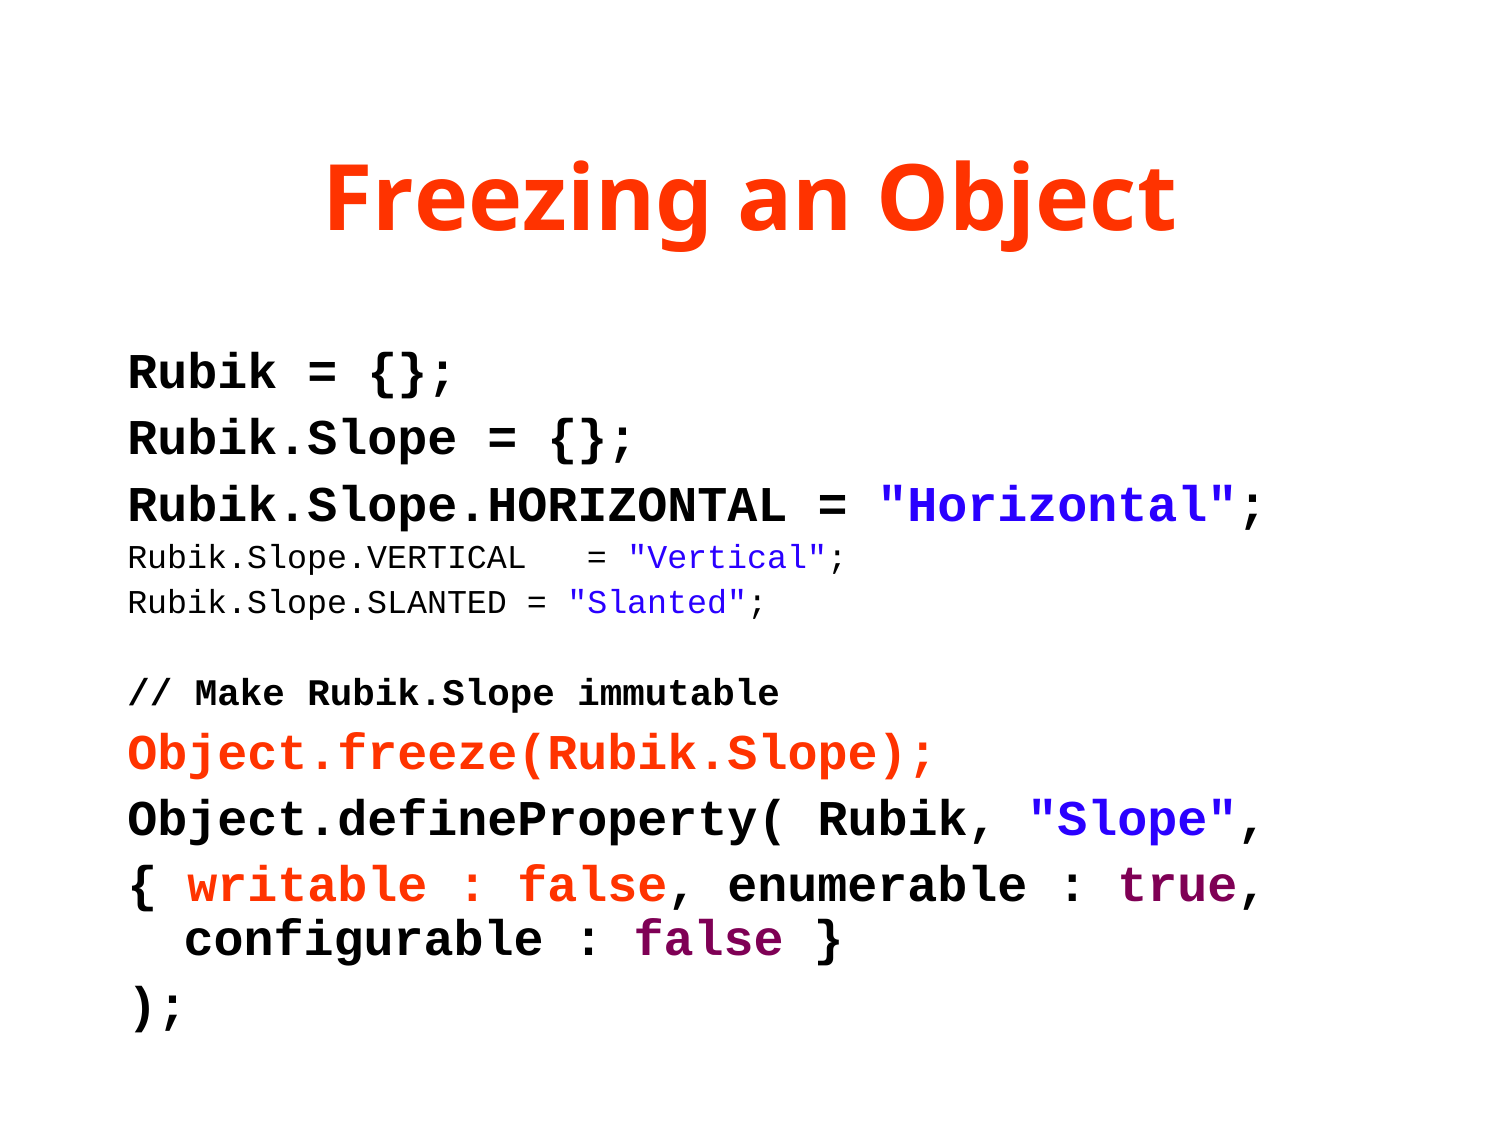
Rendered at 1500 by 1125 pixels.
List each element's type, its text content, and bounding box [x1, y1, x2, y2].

list Rubik = {}; Rubik.Slope = {}; Rubik.Slope.HORIZONTAL = "Horizontal"; Rubik.Slope.VERTICAL = "Vertical"; Rubik.Slope.SLANTED = "Slanted"; // Make Rubik.Slope immutable Object.freeze(Rubik.Slope); Object.defineProperty( Rubik, "Slope", { writable : false, enumerable : true, configurable : false } ); [112, 337, 1388, 1041]
title Freezing an Object [112, 99, 1388, 288]
